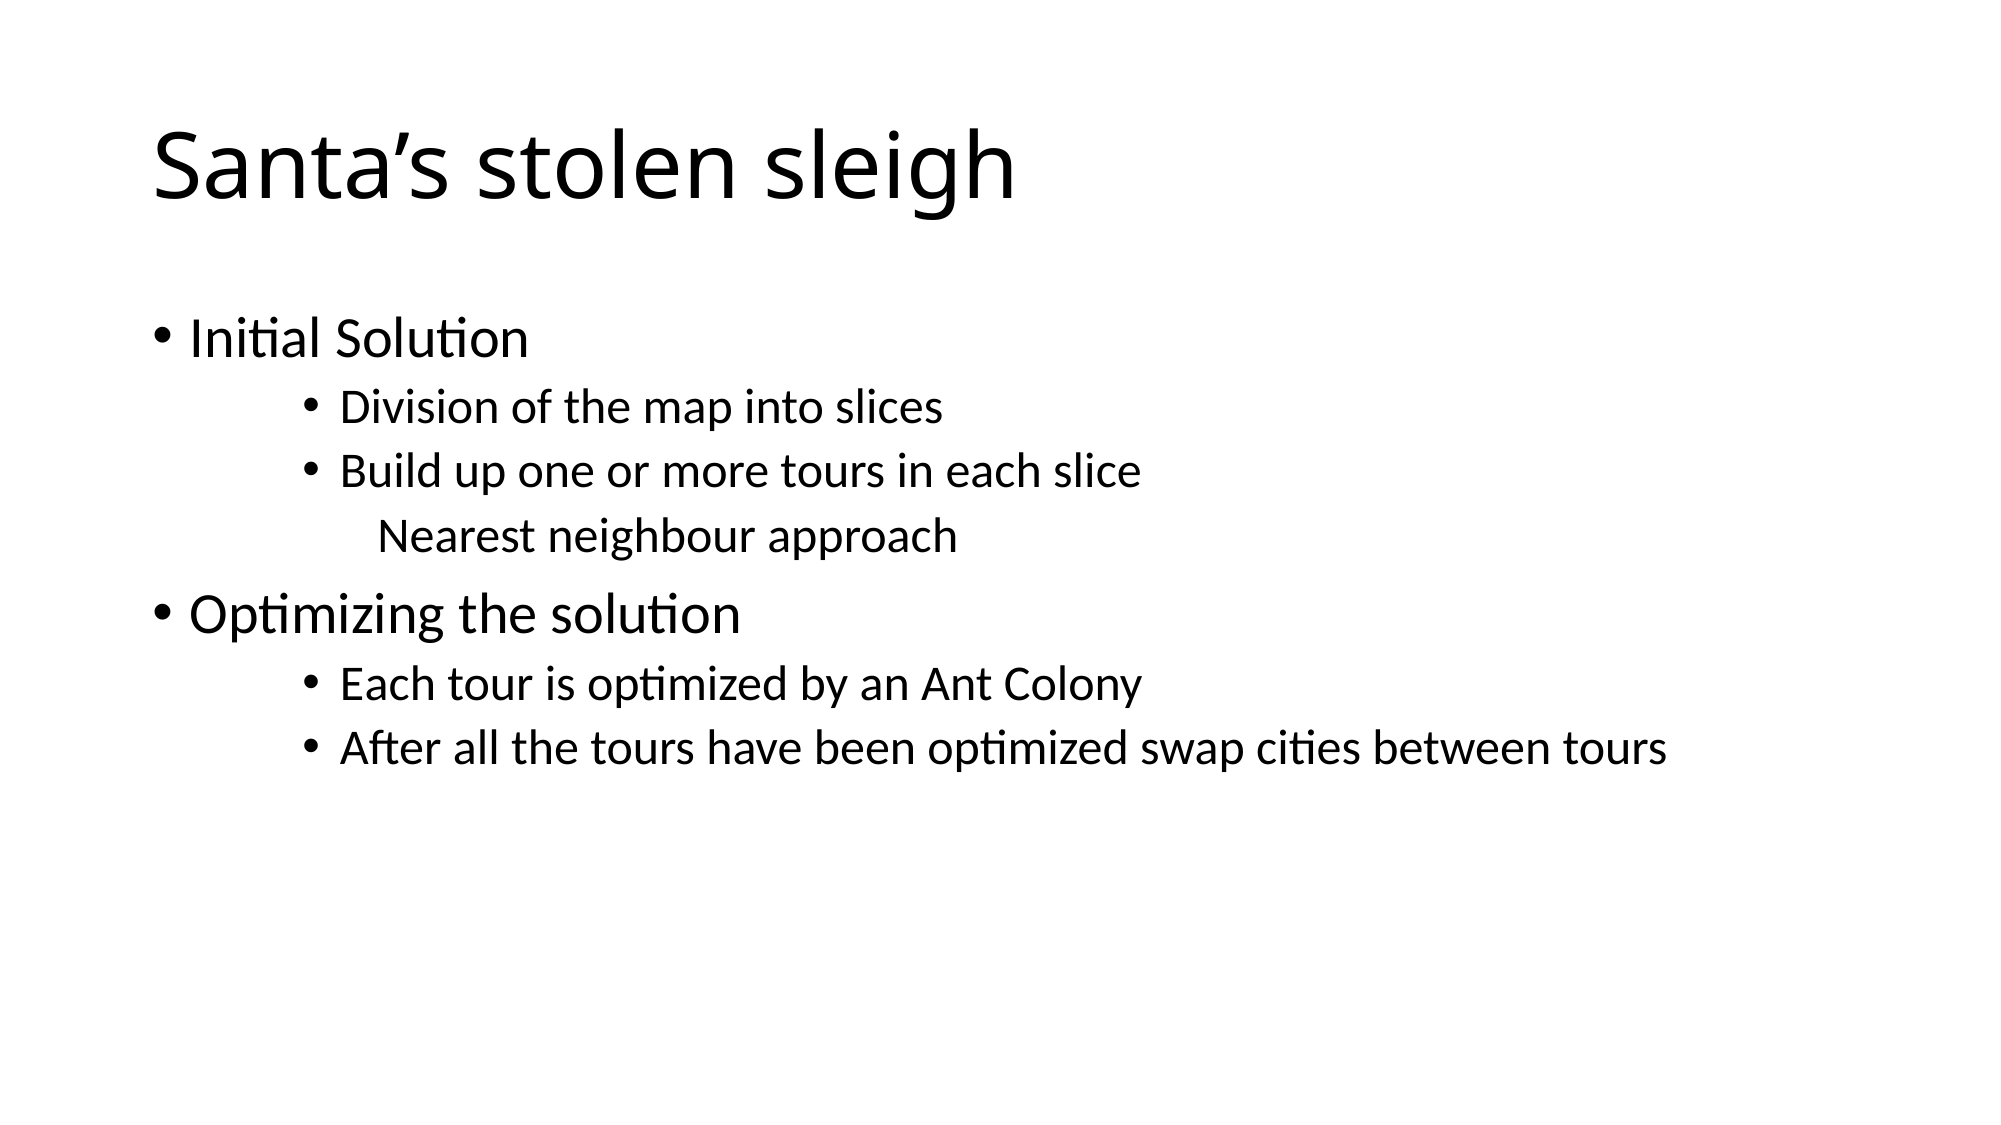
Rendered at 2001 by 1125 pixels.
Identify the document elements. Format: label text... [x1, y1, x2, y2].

title Santa’s stolen sleigh [137, 59, 1863, 278]
list Initial Solution Division of the map into slices Build up one or more tours in each slice Nearest neighbour approach Optimizing the solution Each tour is optimized by an Ant Colony After all the tours have been optimized swap cities between tours [137, 299, 1863, 1014]
